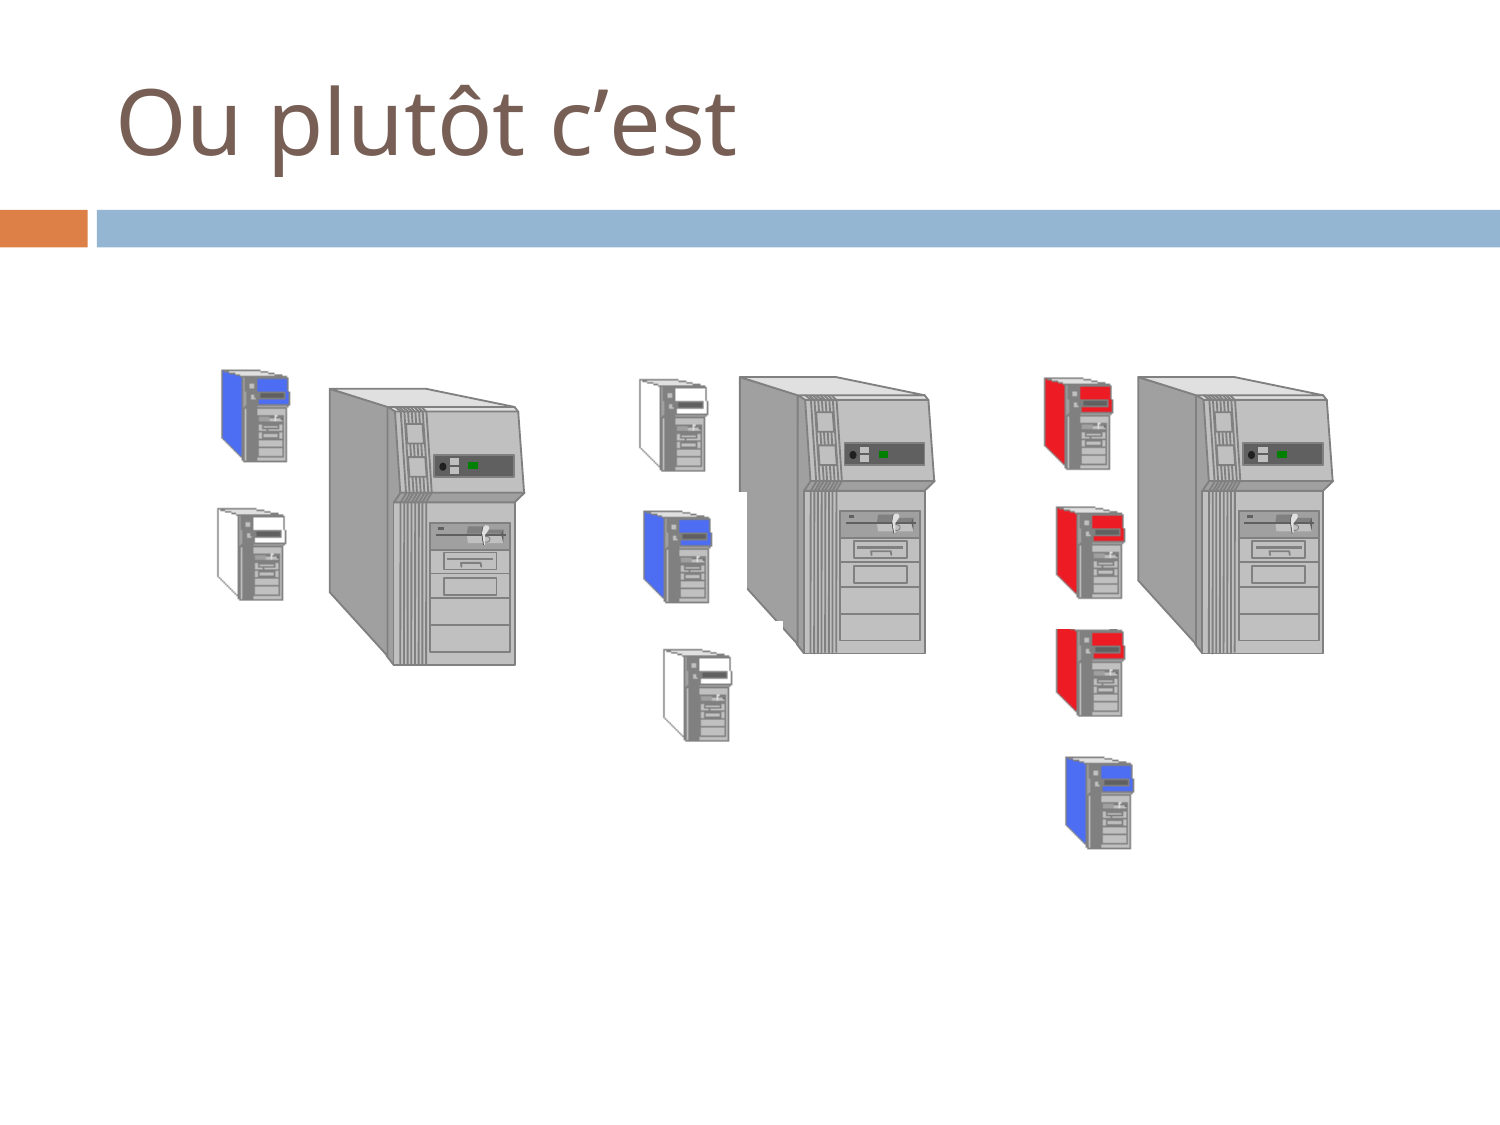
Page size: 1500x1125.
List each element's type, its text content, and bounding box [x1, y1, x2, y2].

chart [328, 386, 528, 668]
picture [597, 351, 783, 764]
title Ou plutôt c’est [100, 37, 1438, 201]
chart [1136, 375, 1336, 657]
picture [1019, 351, 1169, 870]
chart [738, 375, 938, 657]
picture [175, 351, 328, 623]
